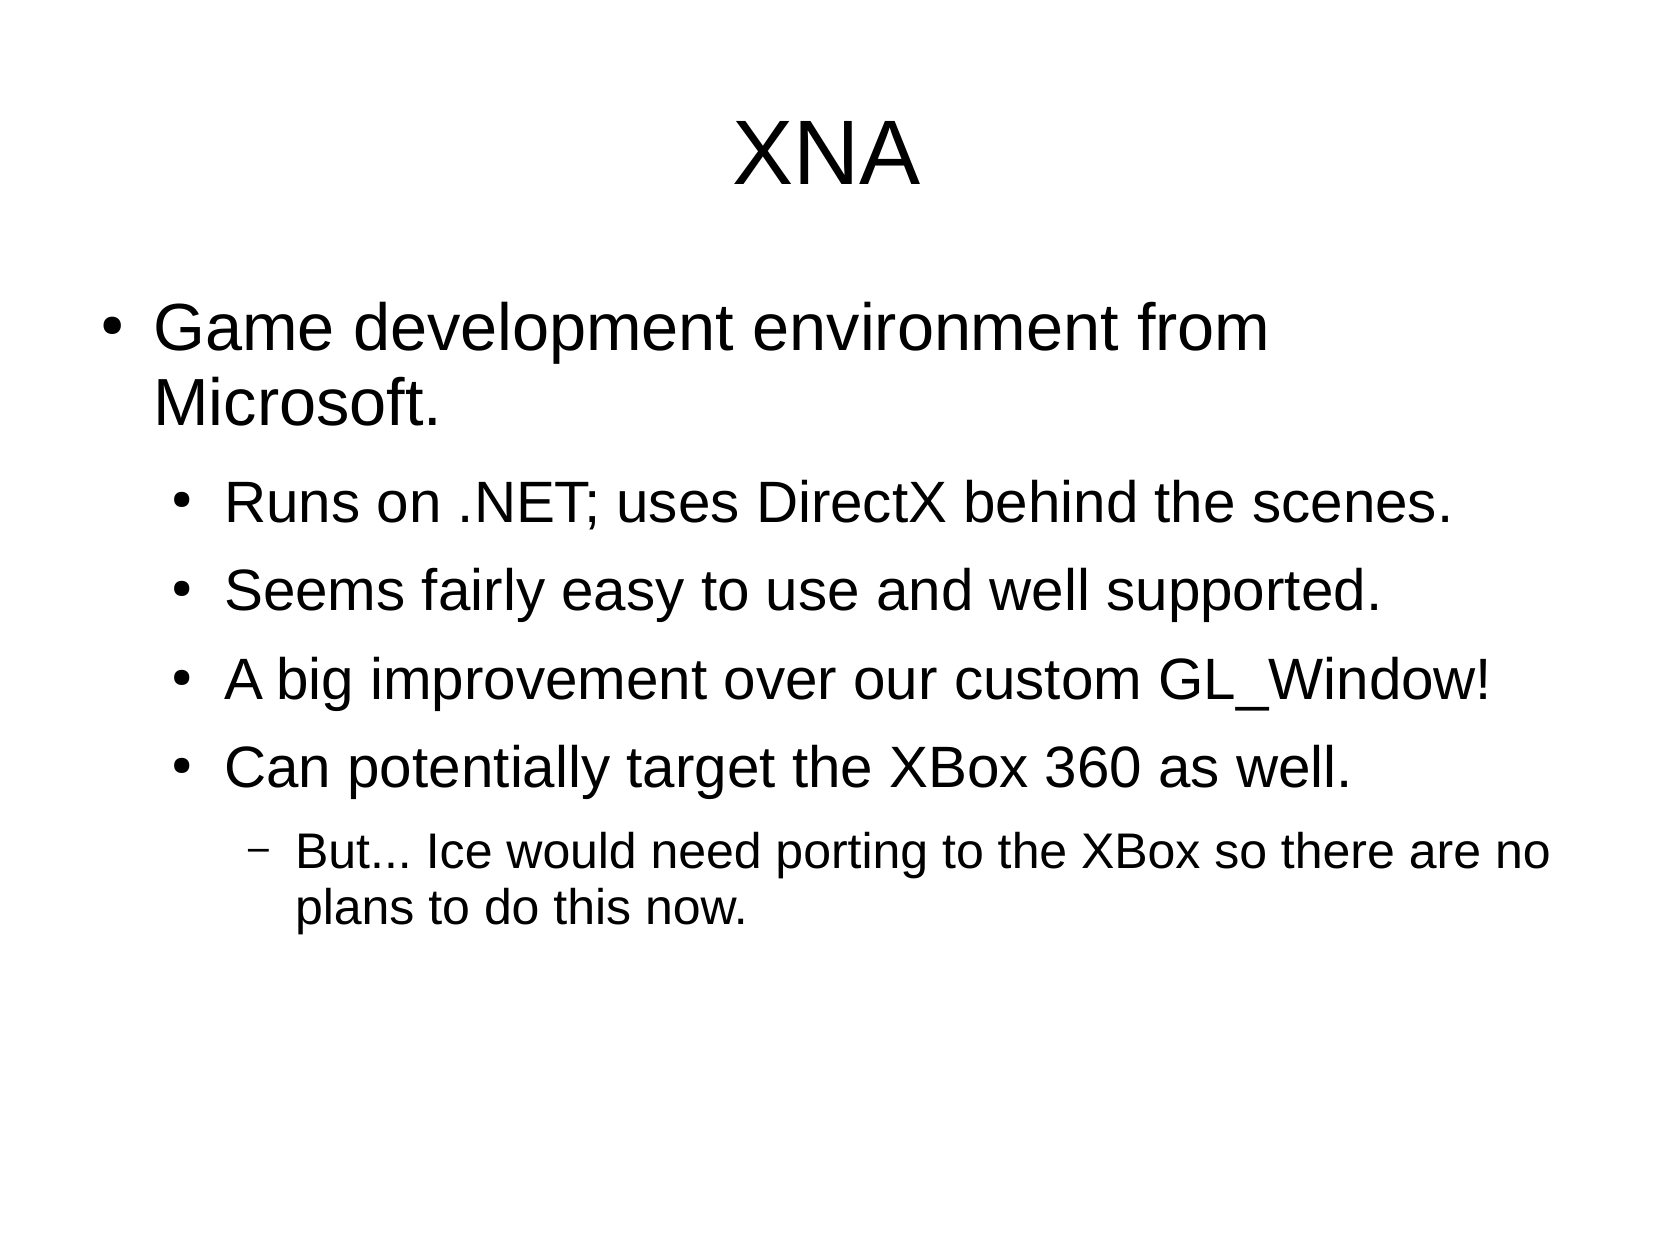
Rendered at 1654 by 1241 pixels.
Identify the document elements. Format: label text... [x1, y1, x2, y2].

title XNA [82, 49, 1571, 257]
list Game development environment from Microsoft. Runs on .NET; uses DirectX behind the scenes. Seems fairly easy to use and well supported. A big improvement over our custom GL_Window! Can potentially target the XBox 360 as well. But... Ice would need porting to the XBox so there are no plans to do this now. [82, 290, 1571, 1094]
